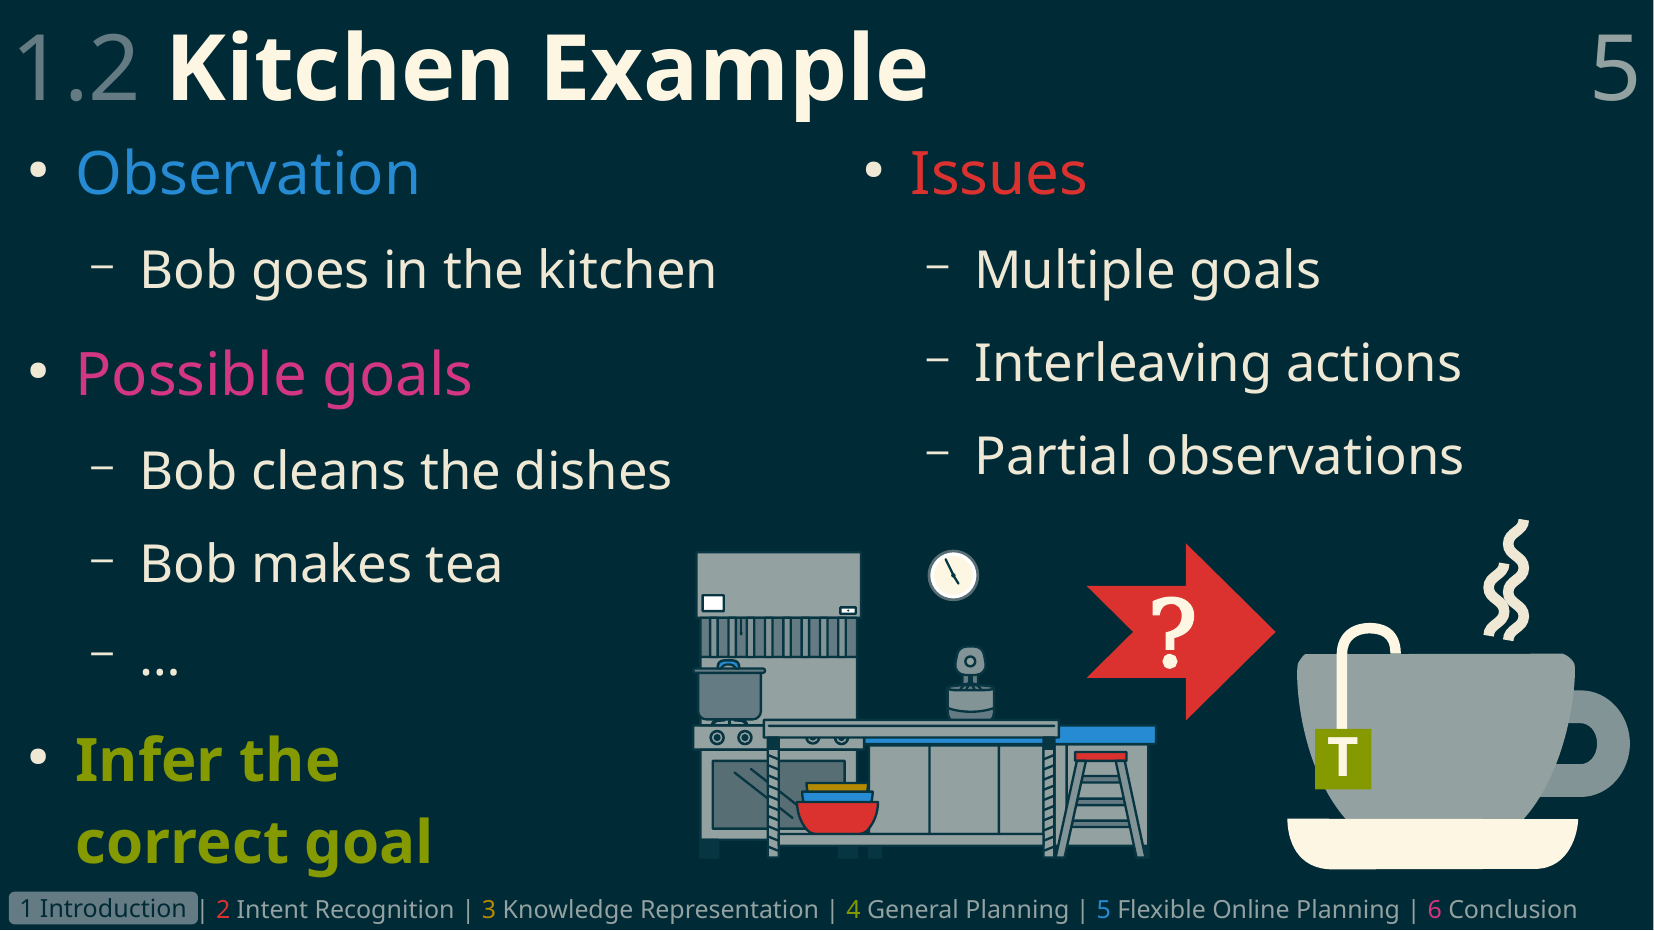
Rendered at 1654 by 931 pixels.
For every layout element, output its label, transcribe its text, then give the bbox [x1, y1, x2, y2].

picture [1288, 623, 1629, 869]
picture [693, 552, 1156, 858]
text_box 1 Introduction [8, 891, 198, 925]
list Observation Bob goes in the kitchen Possible goals Bob cleans the dishes Bob makes tea … Infer the correct goal [11, 129, 808, 885]
picture [928, 550, 979, 601]
text_box ? [1086, 543, 1276, 721]
picture [1484, 520, 1528, 640]
list Issues Multiple goals Interleaving actions Partial observations [847, 129, 1643, 490]
title 1.2 Kitchen Example [11, 7, 1501, 123]
